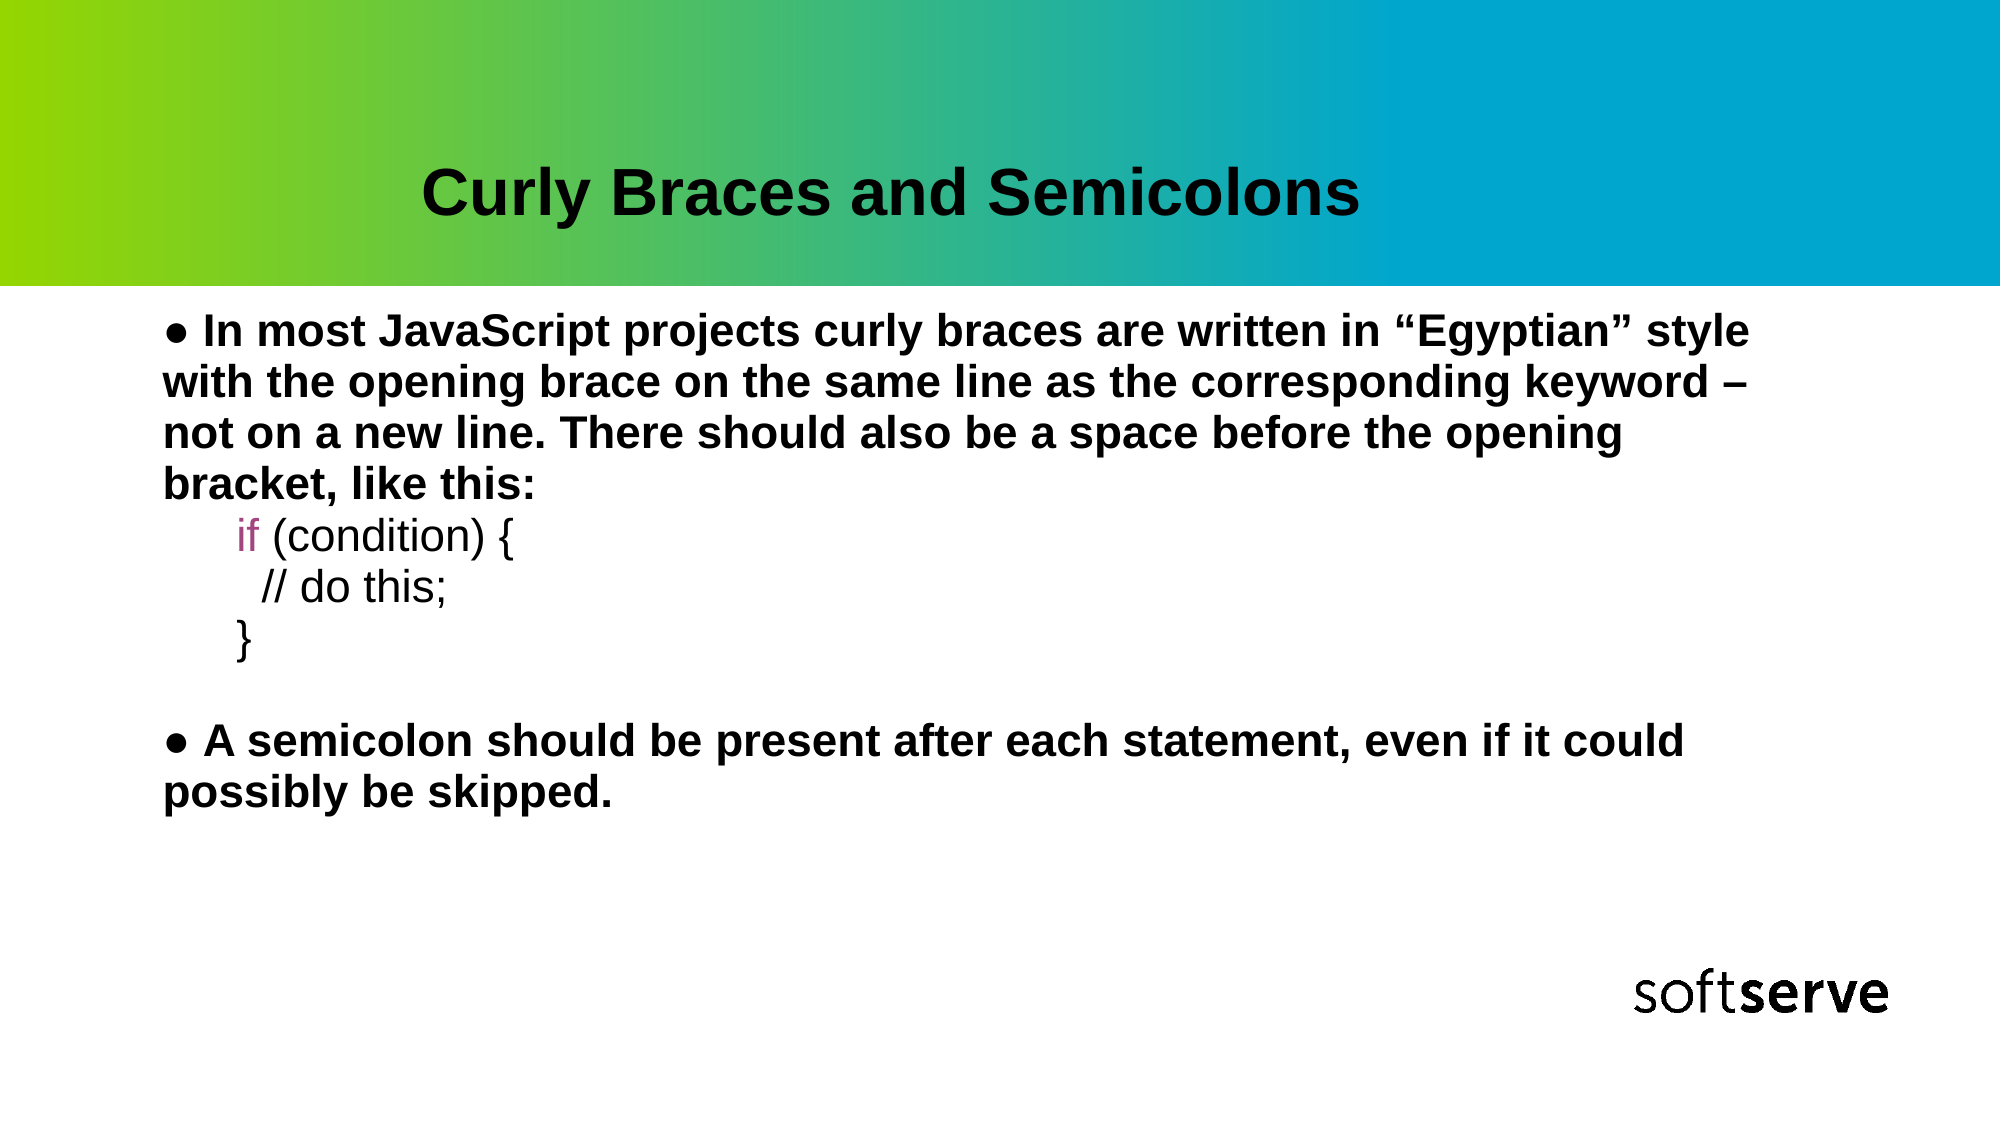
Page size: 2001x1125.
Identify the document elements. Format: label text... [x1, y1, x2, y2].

picture [1634, 968, 1888, 1013]
text_box Curly Braces and Semicolons ● In most JavaScript projects curly braces are written in “Egyptian” style with the opening brace on the same line as the corresponding keyword – not on a new line. There should also be a space before the opening bracket, like this: if (condition) { // do this; } ● A semicolon should be present after each statement, even if it could possibly be skipped. [147, 147, 1772, 886]
